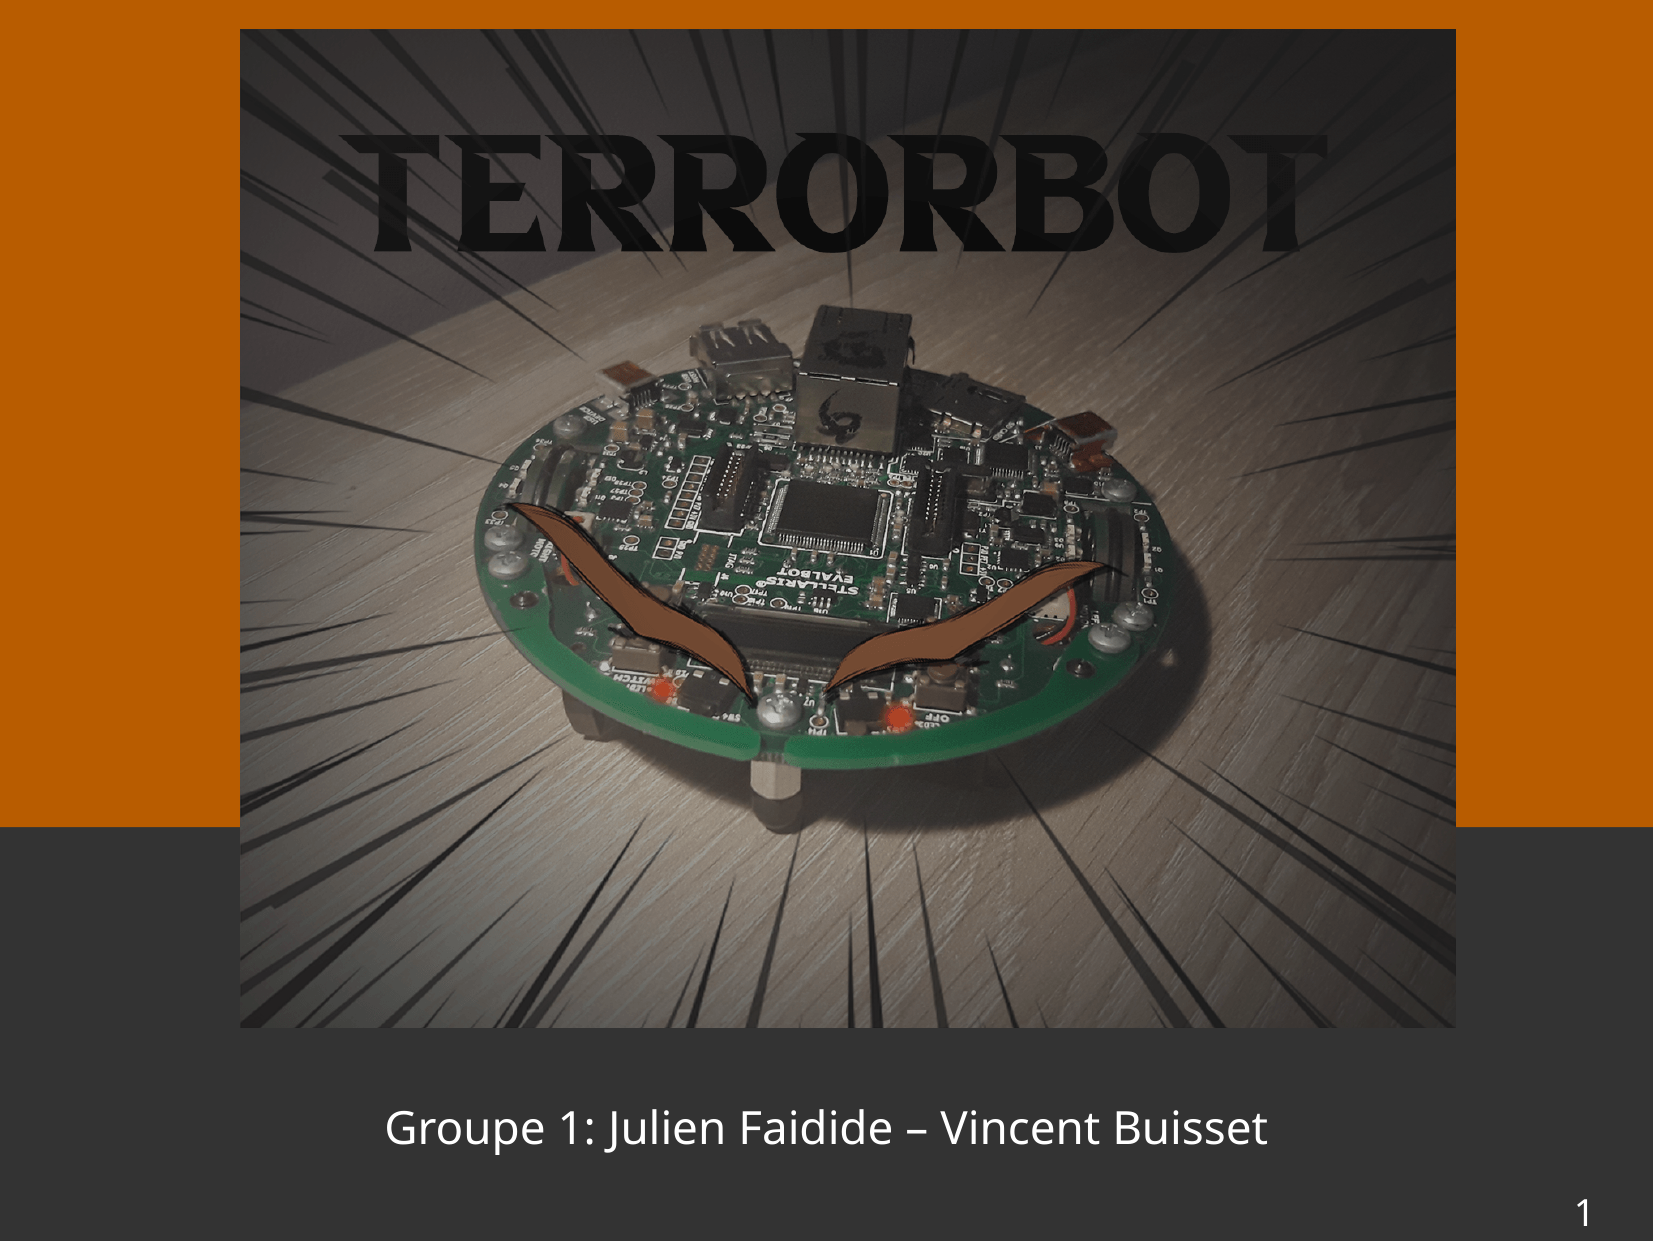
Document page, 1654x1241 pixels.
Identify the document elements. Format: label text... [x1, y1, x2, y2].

picture [240, 29, 1456, 1028]
subtitle Groupe 1: Julien Faidide – Vincent Buisset [58, 1053, 1594, 1201]
